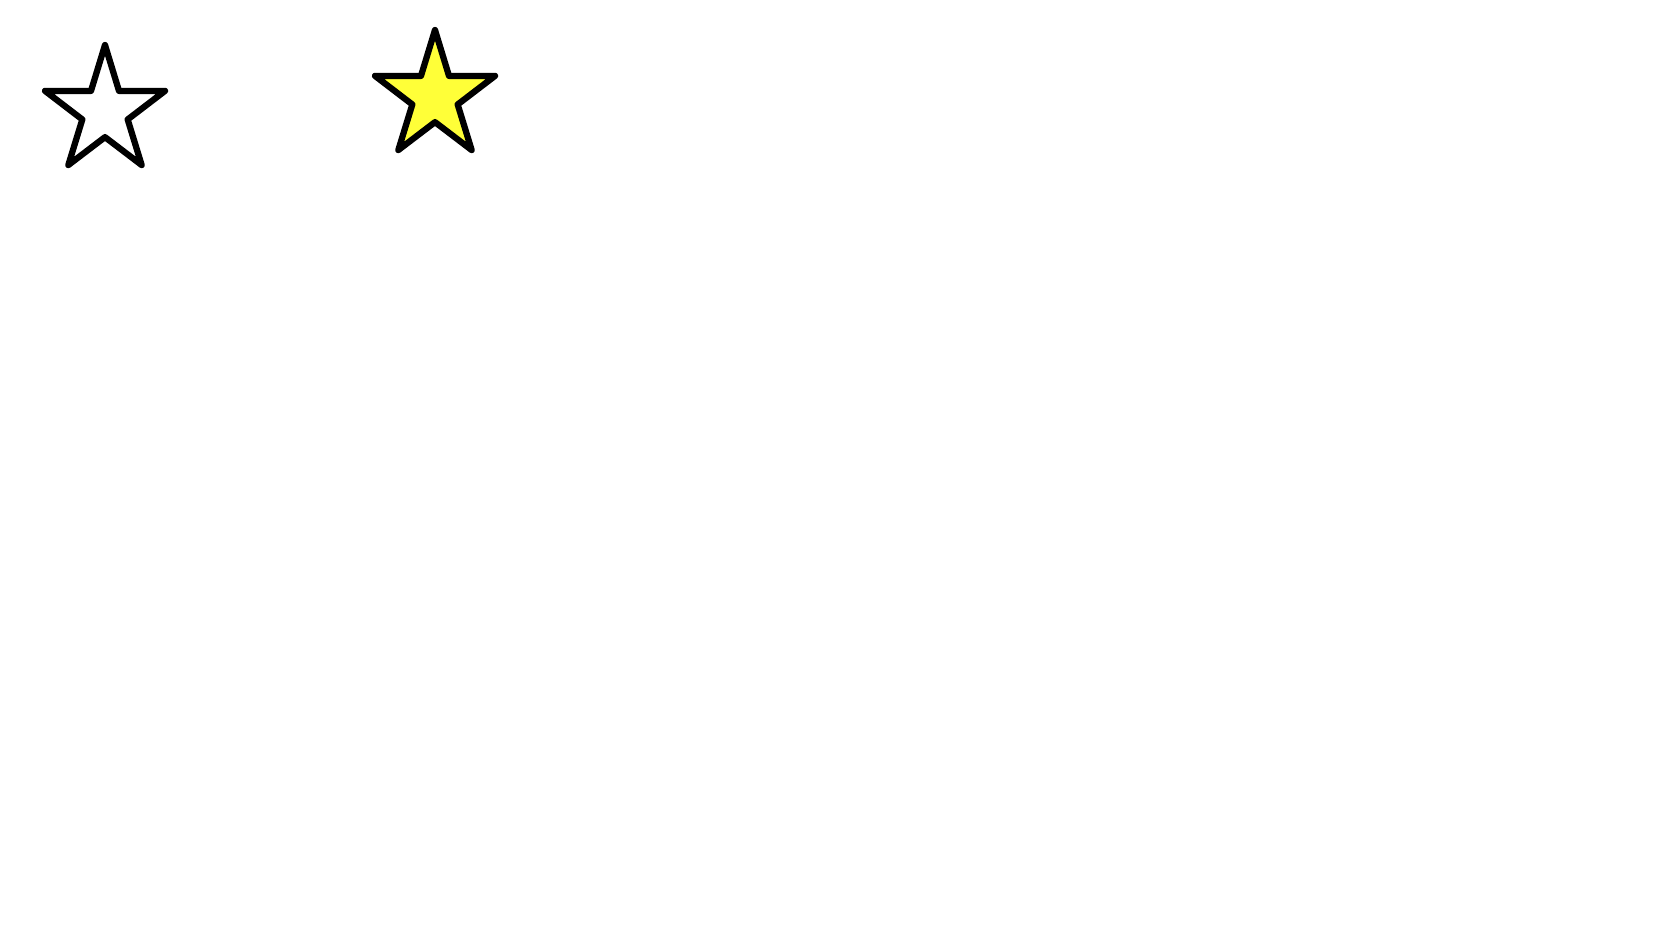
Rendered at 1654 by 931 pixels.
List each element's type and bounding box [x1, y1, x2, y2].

text_box [45, 45, 166, 166]
text_box [375, 30, 496, 151]
